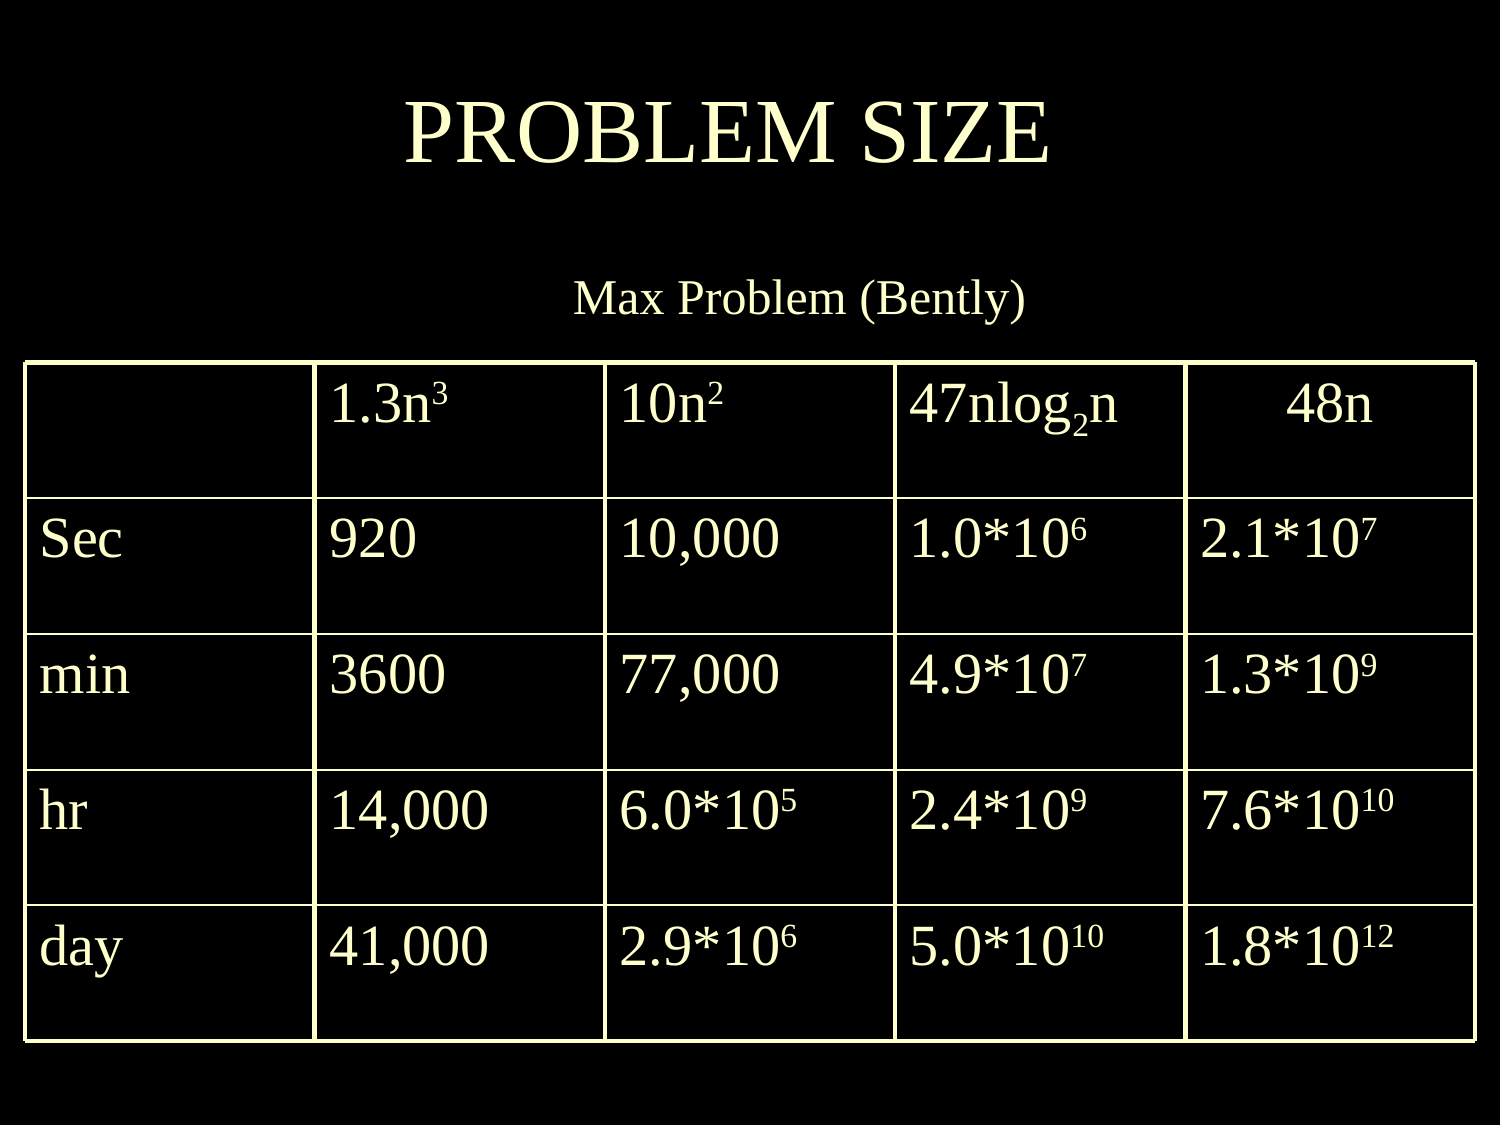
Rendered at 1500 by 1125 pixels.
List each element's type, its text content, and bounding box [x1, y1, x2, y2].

text_box 6.0*105 [607, 771, 893, 904]
text_box min [27, 635, 312, 769]
text_box 7.6*1010 [1188, 771, 1473, 904]
text_box 48n [1188, 365, 1473, 497]
text_box 2.9*106 [607, 906, 893, 1039]
text_box 1.3n3 [317, 365, 603, 497]
text_box 10n2 [607, 365, 893, 497]
text_box Max Problem (Bently) [558, 262, 1042, 334]
text_box 2.4*109 [897, 771, 1183, 904]
text_box 41,000 [317, 906, 603, 1039]
text_box 1.8*1012 [1188, 906, 1473, 1039]
text_box 4.9*107 [897, 635, 1183, 769]
text_box 1.3*109 [1188, 635, 1473, 769]
text_box 77,000 [607, 635, 893, 769]
text_box 10,000 [607, 499, 893, 633]
text_box day [27, 906, 312, 1039]
text_box 3600 [317, 635, 603, 769]
text_box 14,000 [317, 771, 603, 904]
text_box hr [27, 771, 312, 904]
text_box 47nlog2n [897, 365, 1183, 497]
title PROBLEM SIZE [0, 72, 1458, 190]
text_box Sec [27, 499, 312, 633]
text_box 5.0*1010 [897, 906, 1183, 1039]
text_box 920 [317, 499, 603, 633]
text_box 1.0*106 [897, 499, 1183, 633]
text_box 2.1*107 [1188, 499, 1473, 633]
